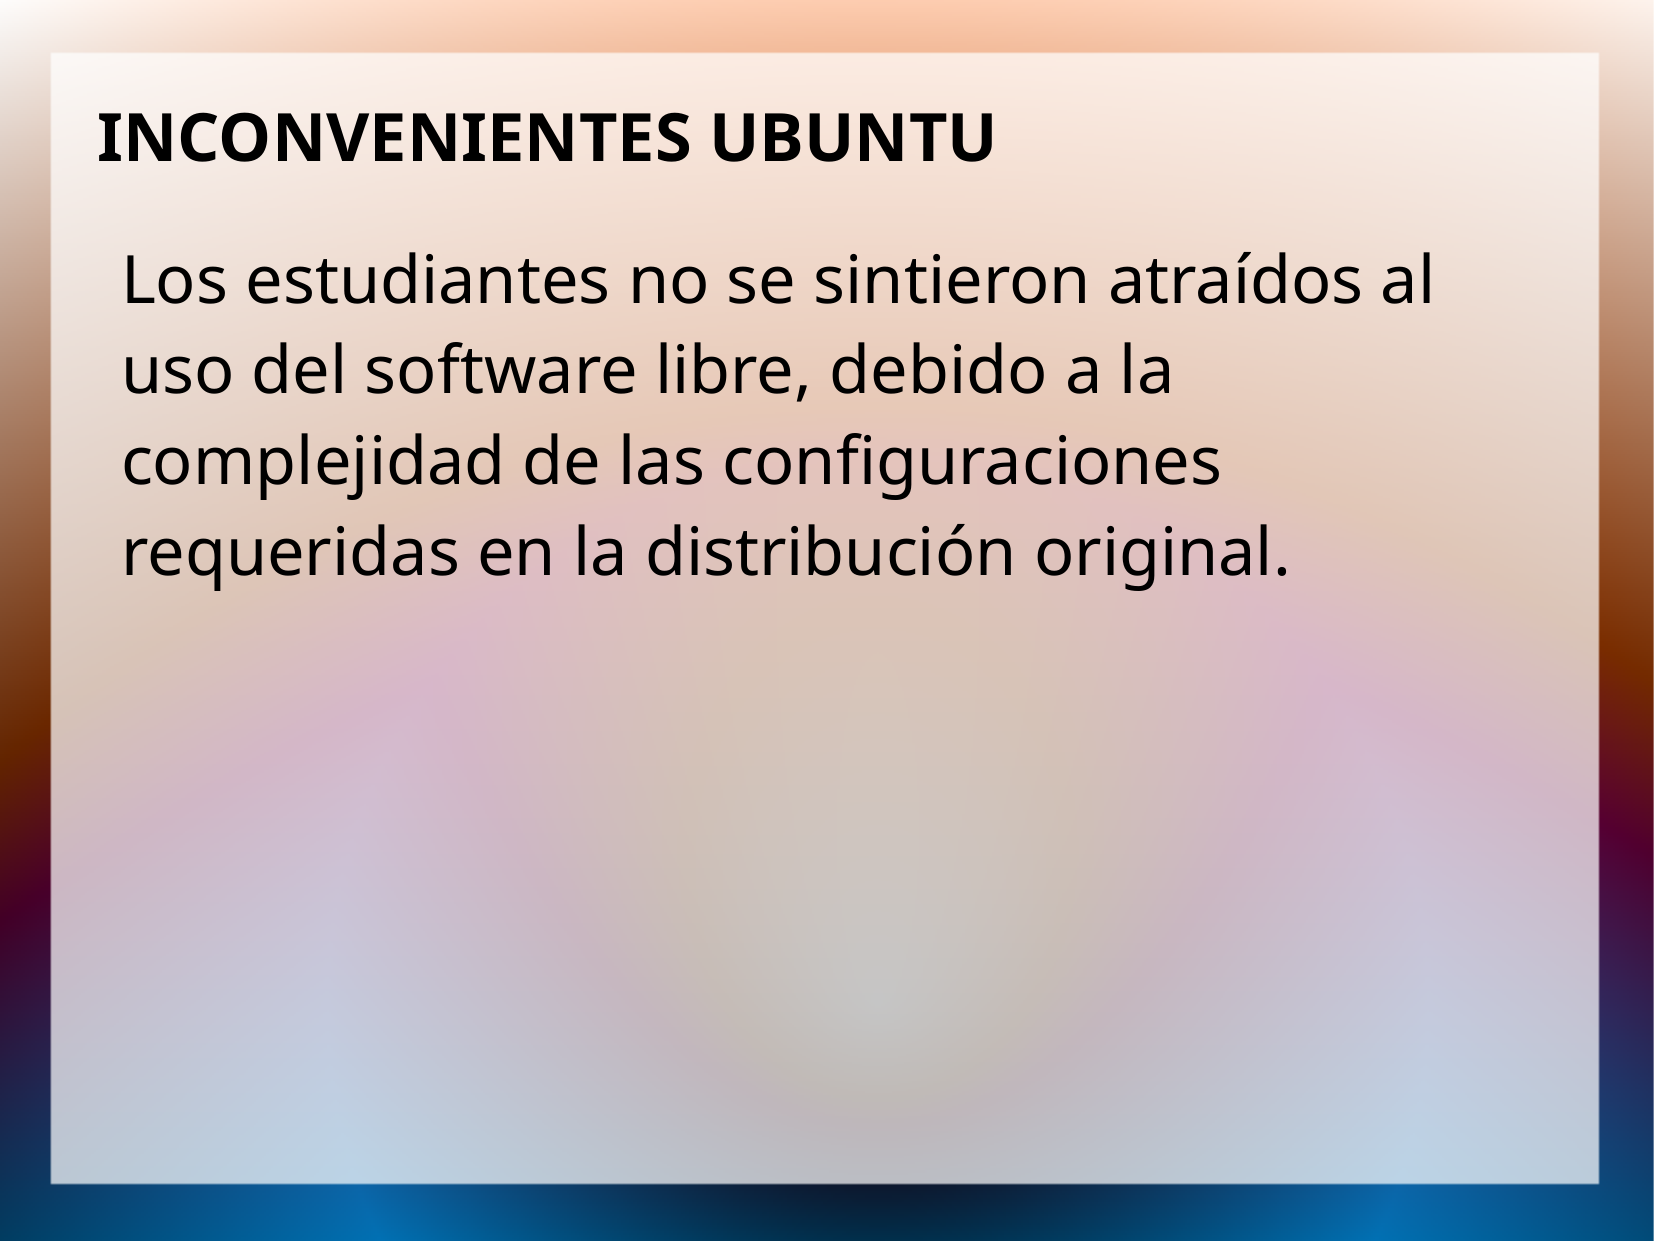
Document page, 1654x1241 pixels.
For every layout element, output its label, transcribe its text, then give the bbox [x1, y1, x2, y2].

text_box INCONVENIENTES UBUNTU [82, 82, 1205, 190]
text_box Los estudiantes no se sintieron atraídos al uso del software libre, debido a la complejidad de las configuraciones requeridas en la distribución original. [106, 224, 1560, 1145]
picture [0, 0, 1654, 1241]
